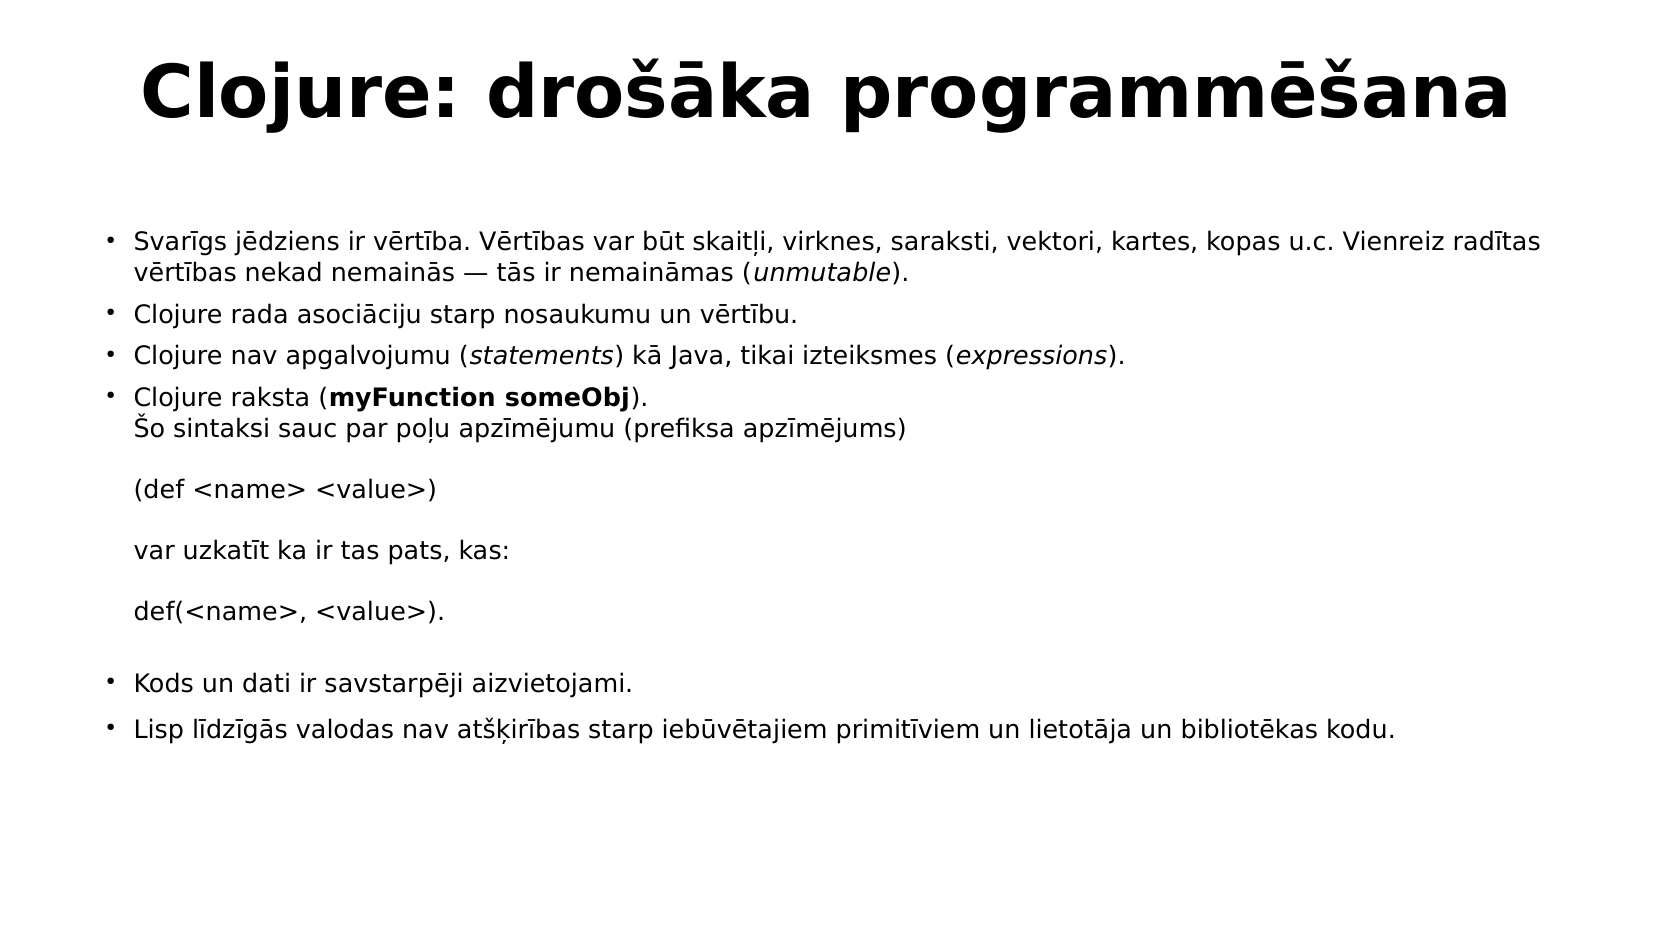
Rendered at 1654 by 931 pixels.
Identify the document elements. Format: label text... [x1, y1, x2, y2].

list Svarīgs jēdziens ir vērtība. Vērtības var būt skaitļi, virknes, saraksti, vektori, kartes, kopas u.c. Vienreiz radītas vērtības nekad nemainās — tās ir nemaināmas (unmutable). Clojure rada asociāciju starp nosaukumu un vērtību. Clojure nav apgalvojumu (statements) kā Java, tikai izteiksmes (expressions). Clojure raksta (myFunction someObj). Šo sintaksi sauc par poļu apzīmējumu (prefiksa apzīmējums) (def <name> <value>) var uzkatīt ka ir tas pats, kas: def(<name>, <value>). Kods un dati ir savstarpēji aizvietojami. Lisp līdzīgās valodas nav atšķirības starp iebūvētajiem primitīviem un lietotāja un bibliotēkas kodu. [82, 217, 1571, 758]
title Clojure: drošāka programmēšana [82, 37, 1571, 147]
